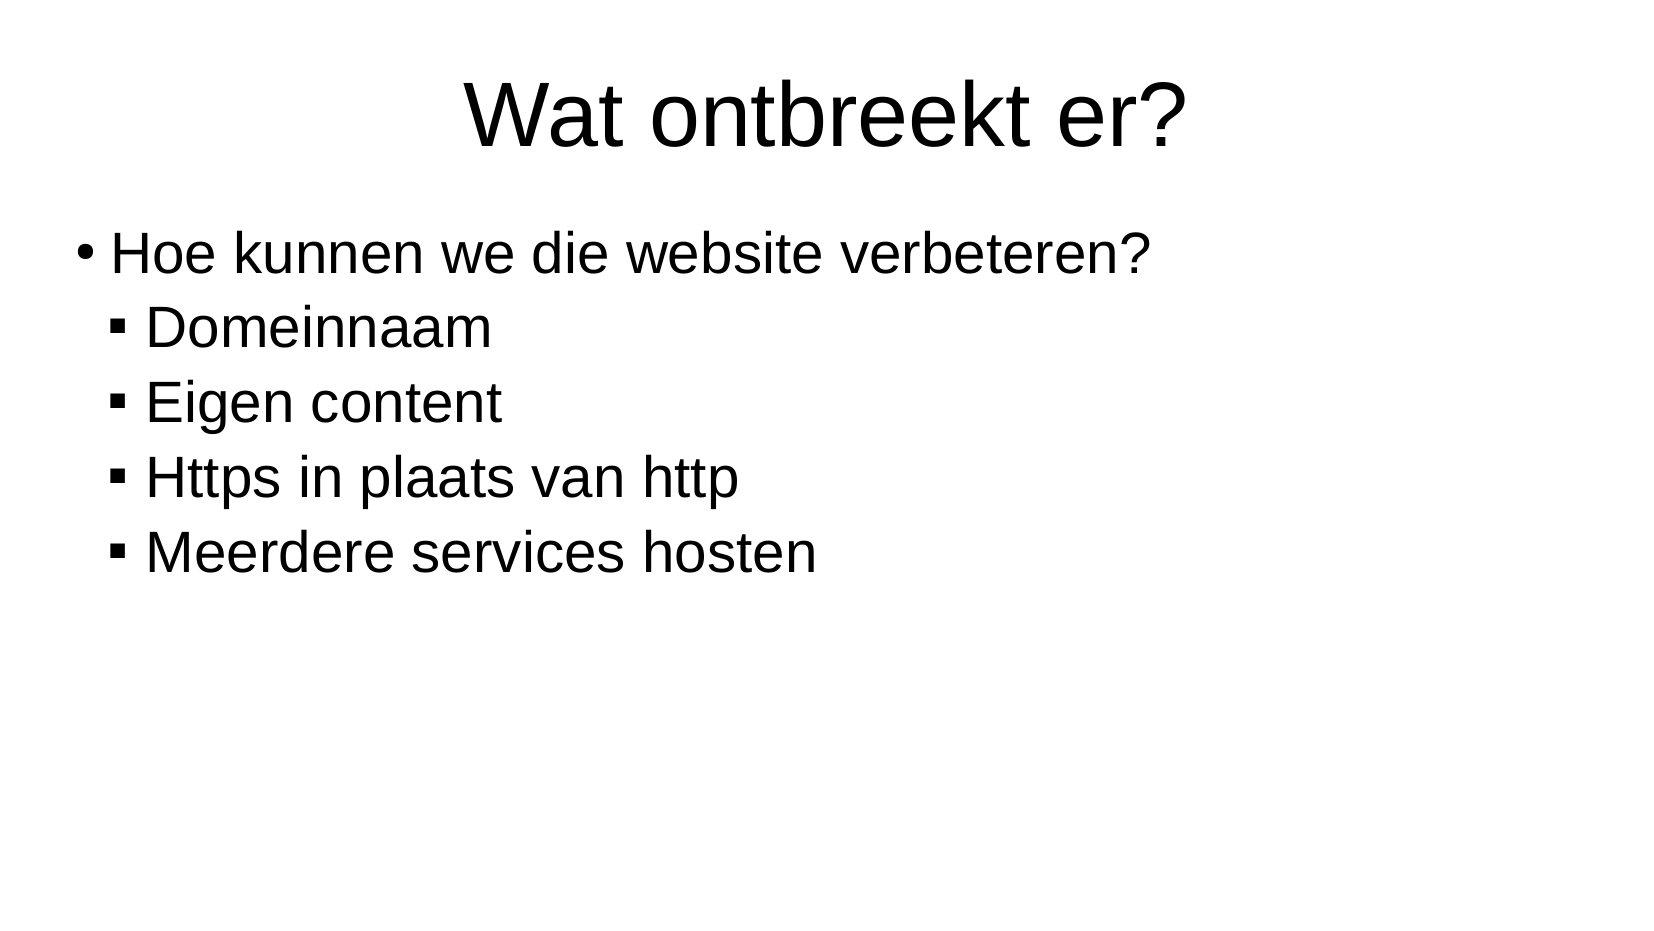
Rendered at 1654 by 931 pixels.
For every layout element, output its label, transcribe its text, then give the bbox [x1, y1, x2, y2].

title Wat ontbreekt er? [82, 37, 1571, 193]
subtitle Hoe kunnen we die website verbeteren? Domeinnaam Eigen content Https in plaats van http Meerdere services hosten [75, 210, 1564, 751]
